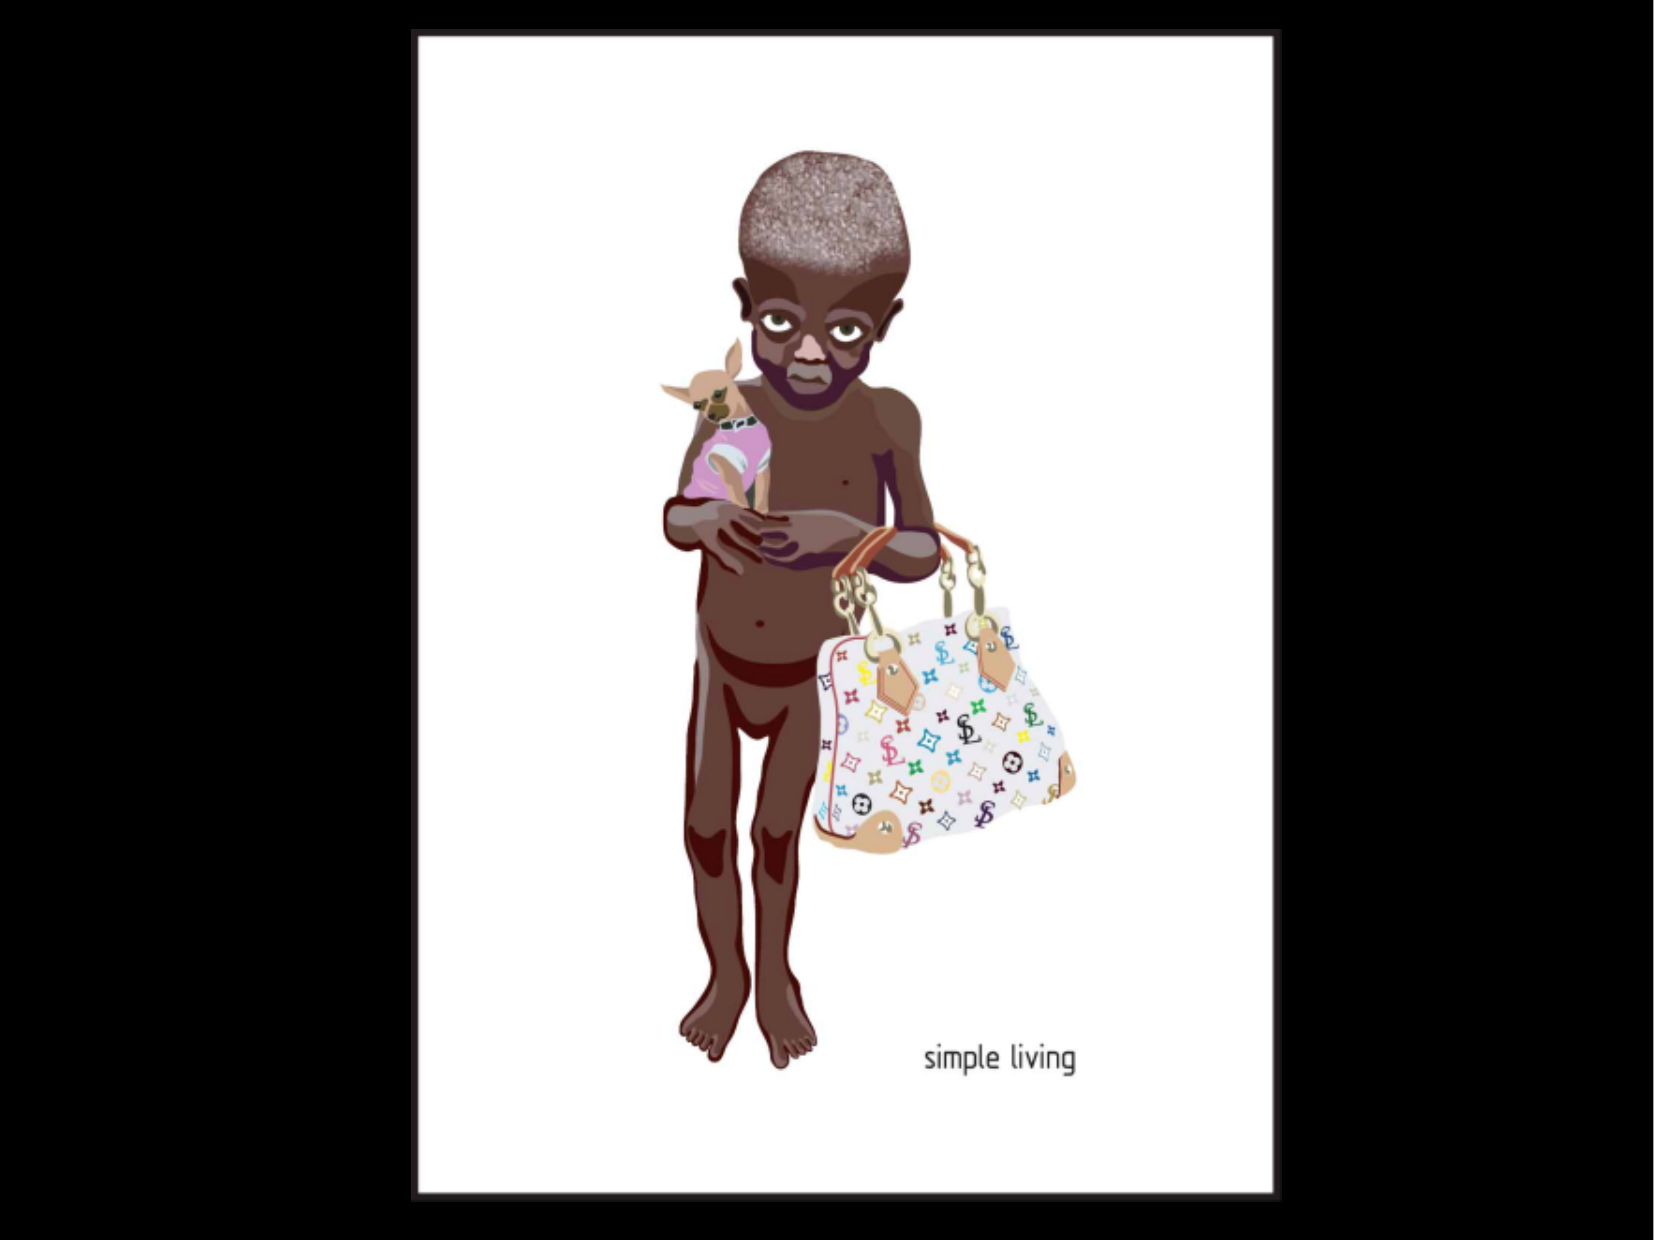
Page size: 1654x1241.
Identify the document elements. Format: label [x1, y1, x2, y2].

picture [411, 29, 1282, 1202]
